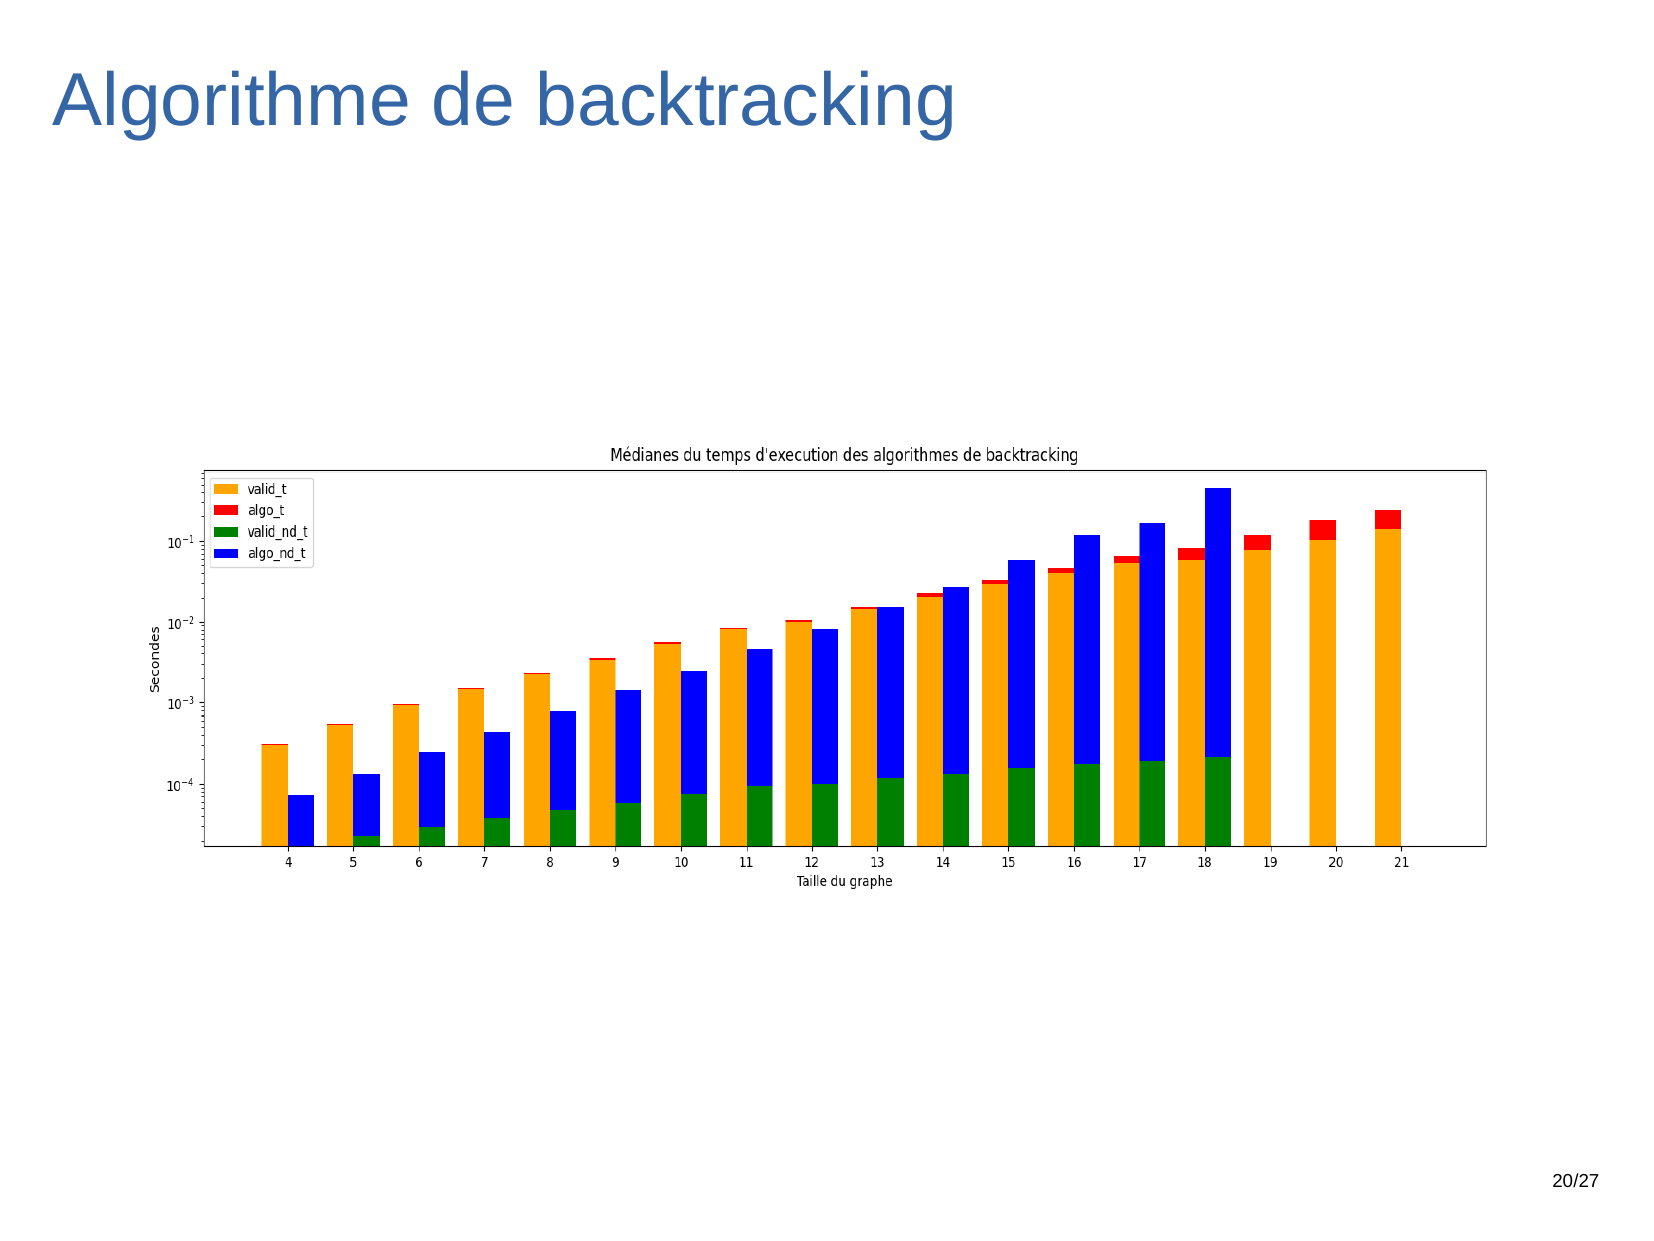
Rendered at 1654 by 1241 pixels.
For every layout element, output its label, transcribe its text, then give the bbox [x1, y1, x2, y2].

text_box Algorithme de backtracking [37, 50, 976, 151]
picture [0, 412, 1651, 901]
text_box 20/27 [1537, 1162, 1614, 1199]
